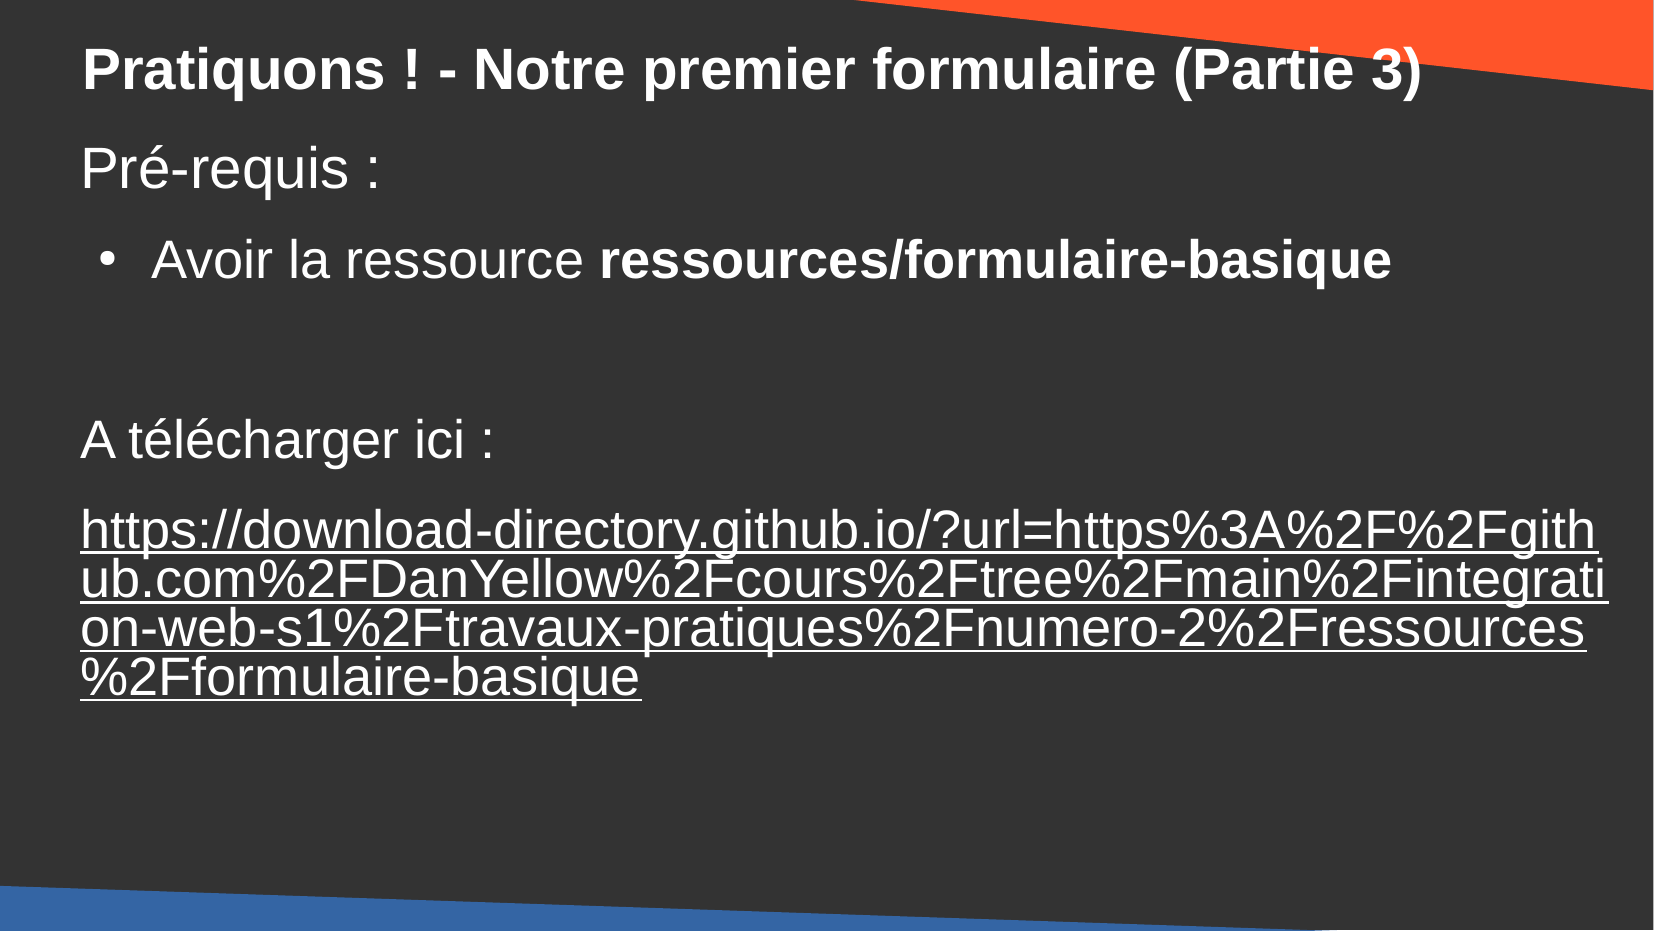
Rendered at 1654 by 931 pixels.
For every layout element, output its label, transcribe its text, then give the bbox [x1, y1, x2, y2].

title Pratiquons ! - Notre premier formulaire (Partie 3) [82, 37, 1571, 114]
text_box [854, 0, 1654, 91]
text_box [0, 885, 1337, 931]
list Pré-requis : Avoir la ressource ressources/formulaire-basique A télécharger ici : https://download-directory.github.io/?url=https%3A%2F%2Fgithub.com%2FDanYellow%2Fcours%2Ftree%2Fmain%2Fintegration-web-s1%2Ftravaux-pratiques%2Fnumero-2%2Fressources%2Fformulaire-basique [80, 135, 1620, 721]
